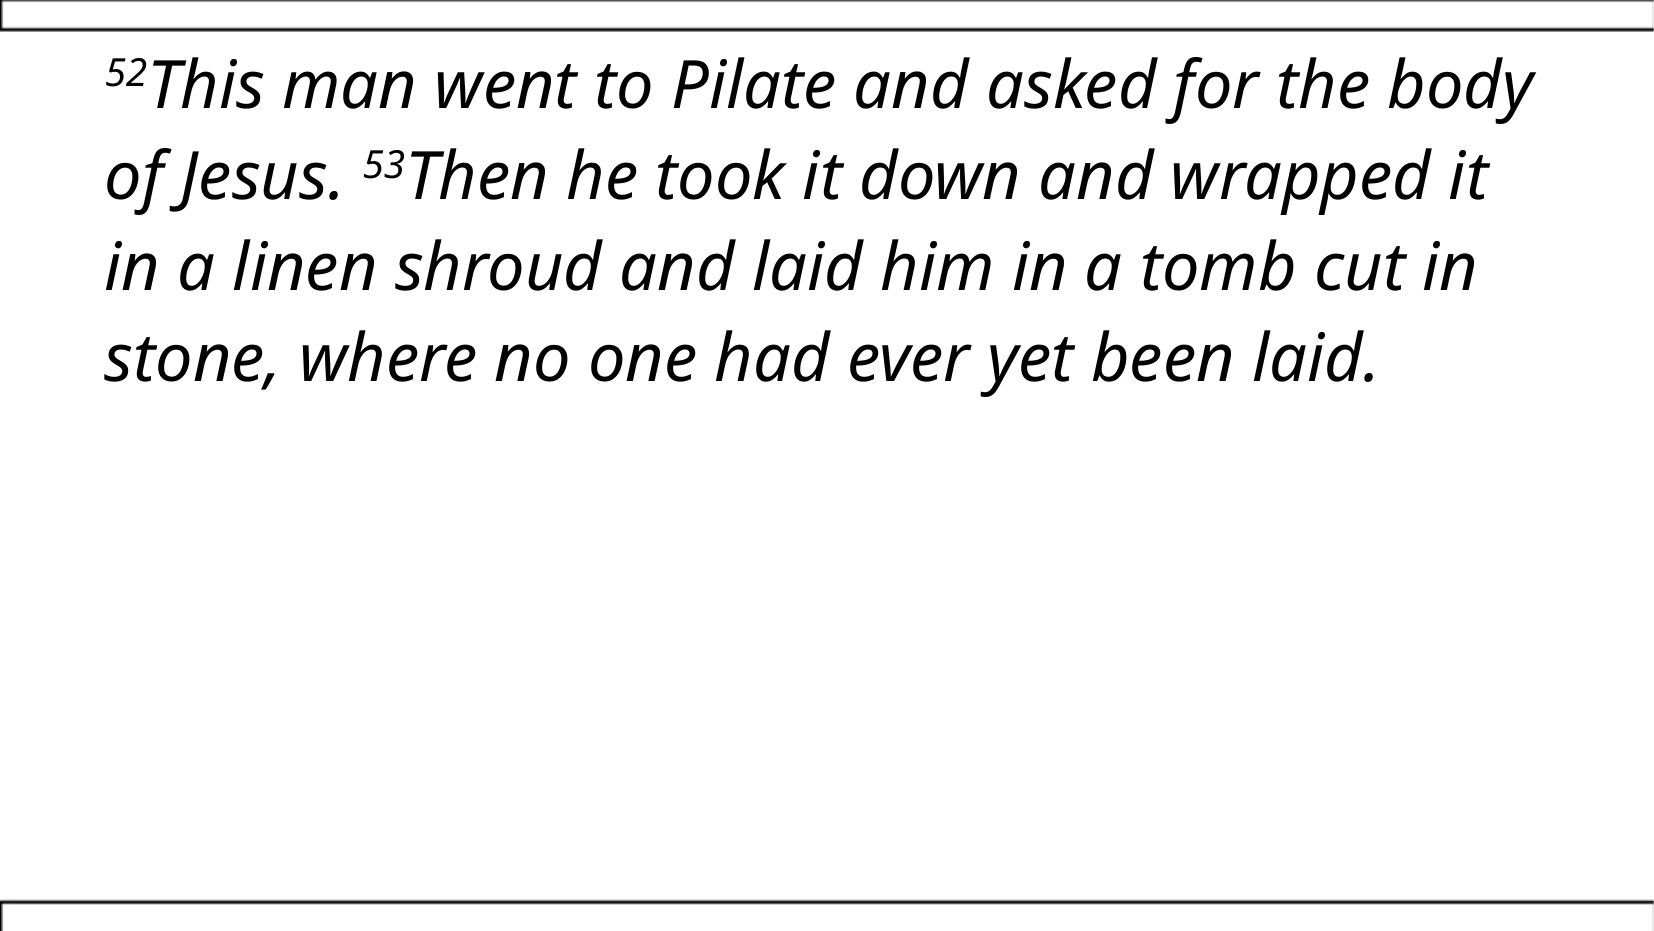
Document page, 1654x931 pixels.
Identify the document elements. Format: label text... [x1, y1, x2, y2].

text_box 52This man went to Pilate and asked for the body of Jesus. 53Then he took it down and wrapped it in a linen shroud and laid him in a tomb cut in stone, where no one had ever yet been laid. [90, 30, 1576, 421]
picture [0, 0, 1654, 931]
